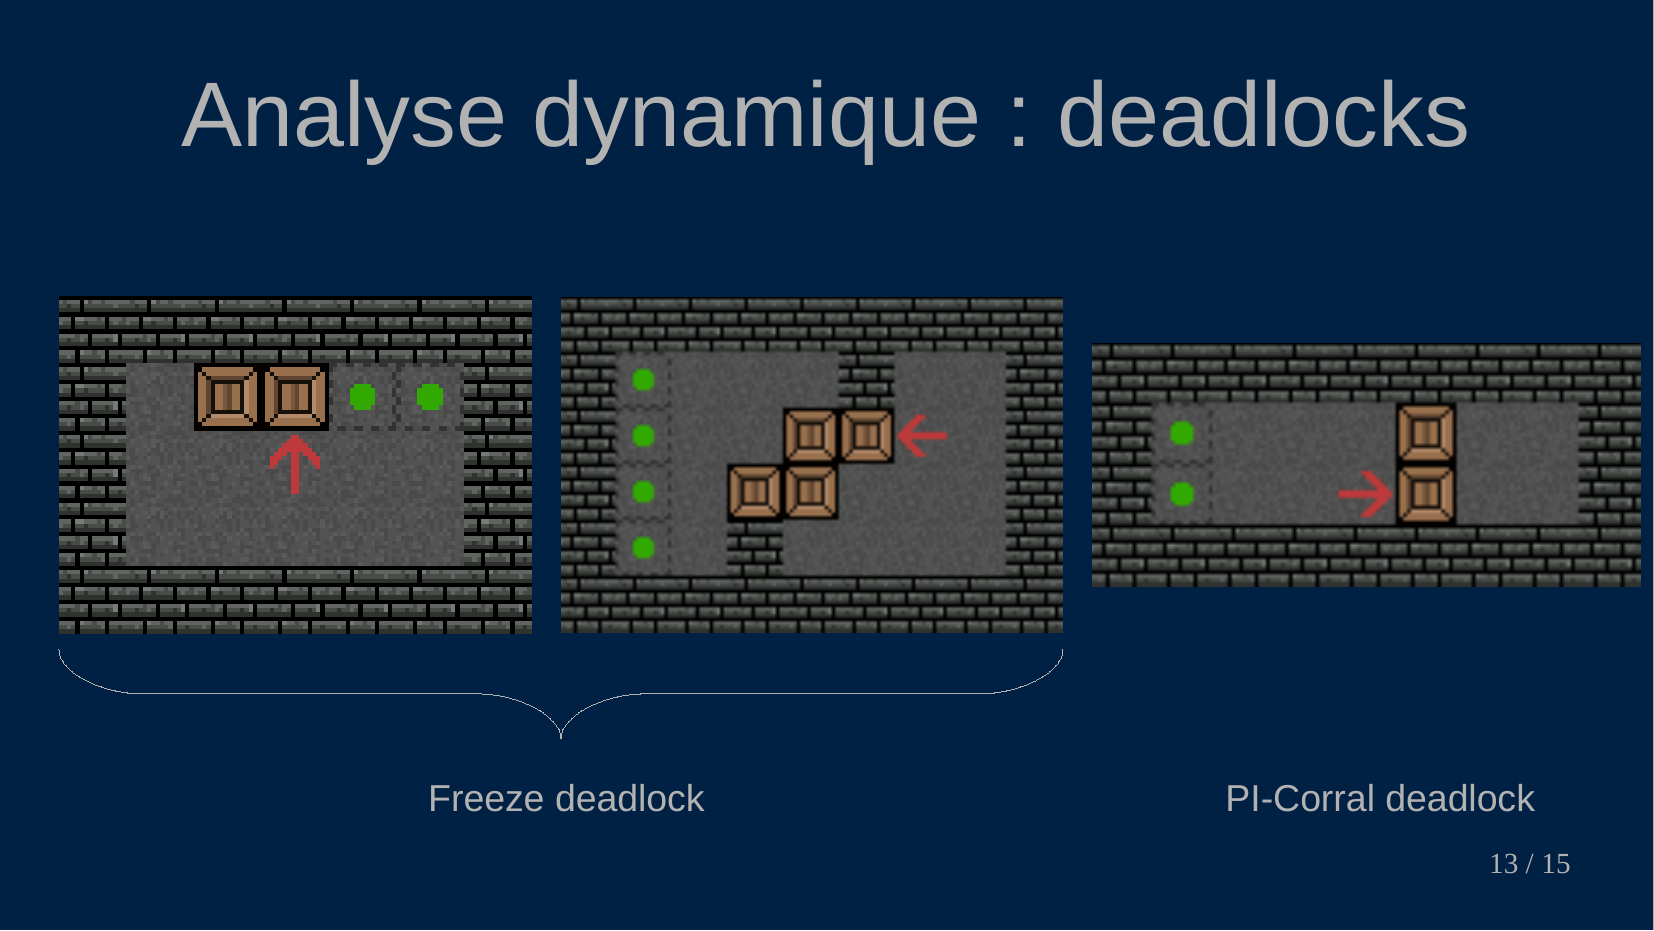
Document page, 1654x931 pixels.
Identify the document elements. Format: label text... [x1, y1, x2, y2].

picture [1092, 343, 1641, 587]
text_box Freeze deadlock [413, 769, 720, 827]
title Analyse dynamique : deadlocks [82, 37, 1571, 193]
picture [561, 297, 1063, 633]
picture [59, 296, 532, 634]
text_box PI-Corral deadlock [1210, 769, 1551, 827]
